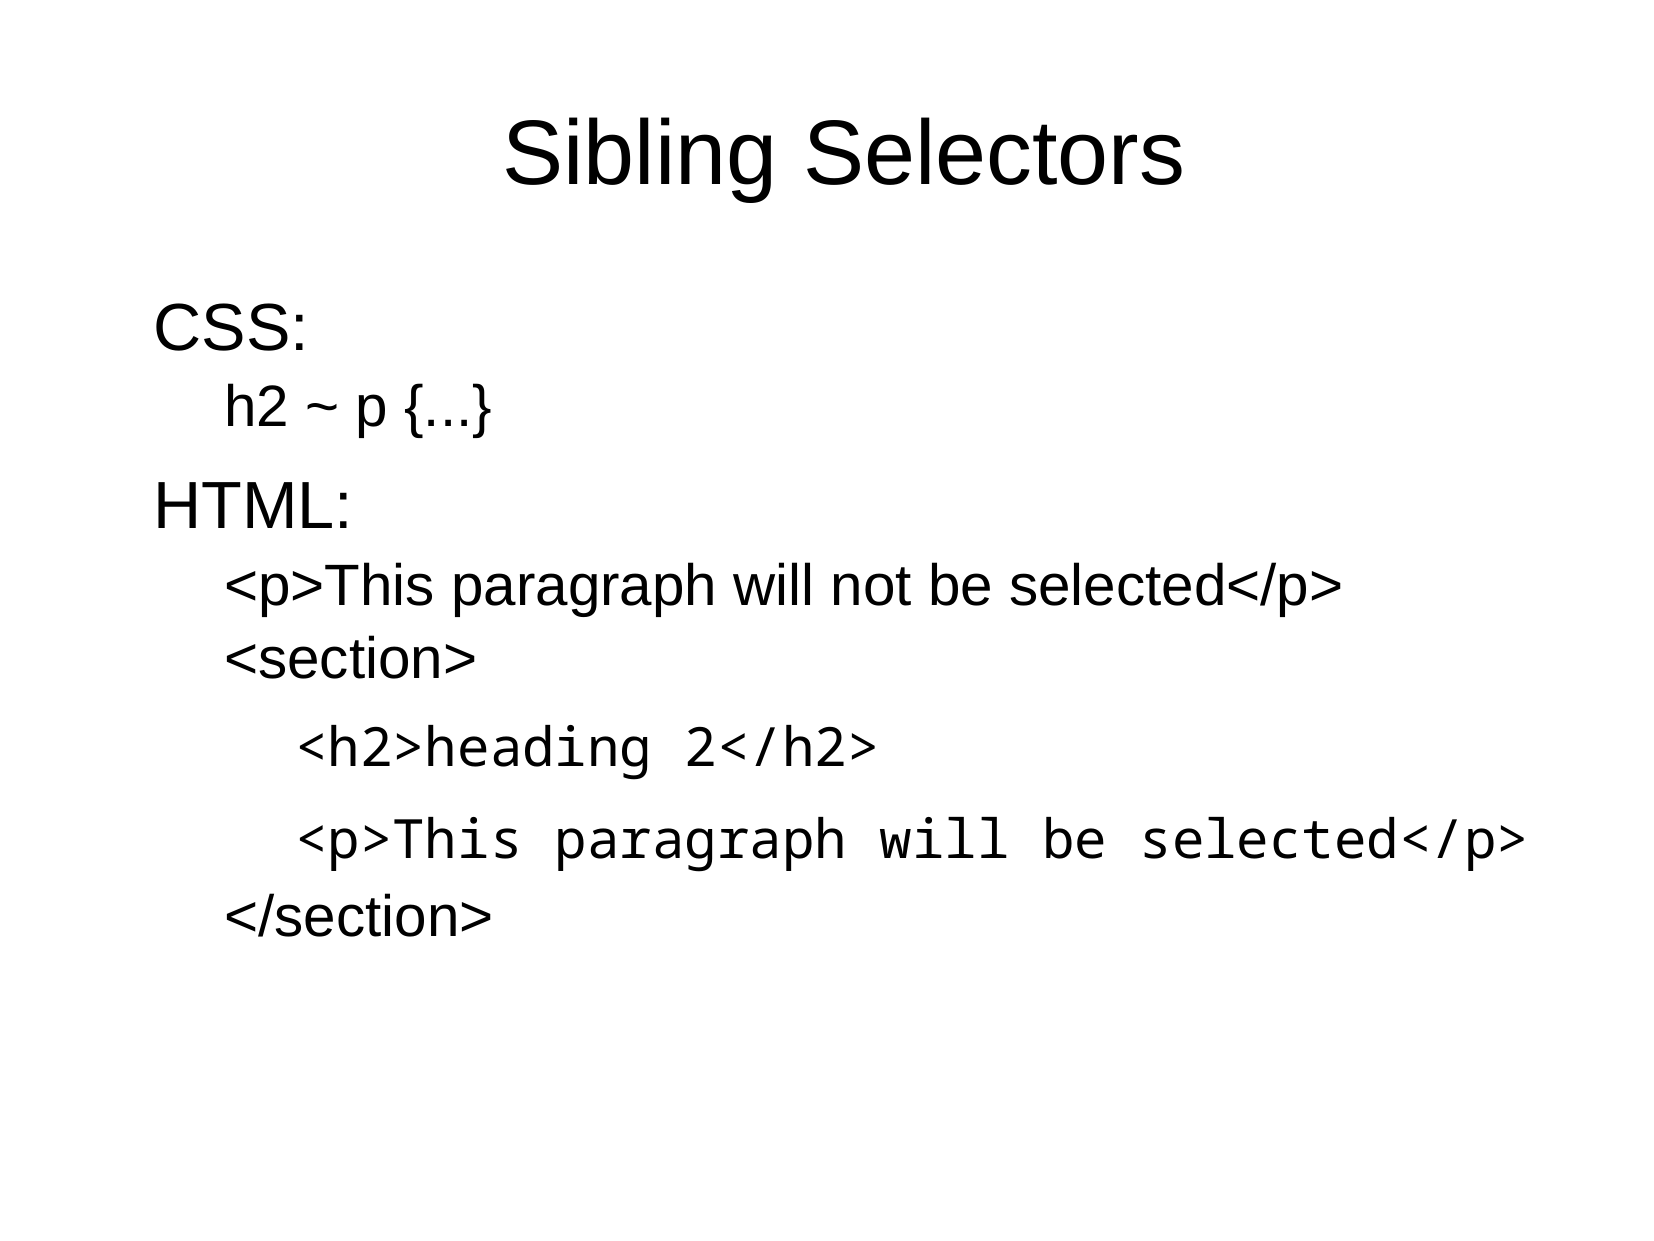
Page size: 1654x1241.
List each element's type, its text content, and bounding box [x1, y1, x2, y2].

list CSS: h2 ~ p {...} HTML: <p>This paragraph will not be selected</p> <section> <h2>heading 2</h2> <p>This paragraph will be selected</p> </section> [82, 290, 1571, 1010]
title Sibling Selectors [82, 49, 1571, 257]
